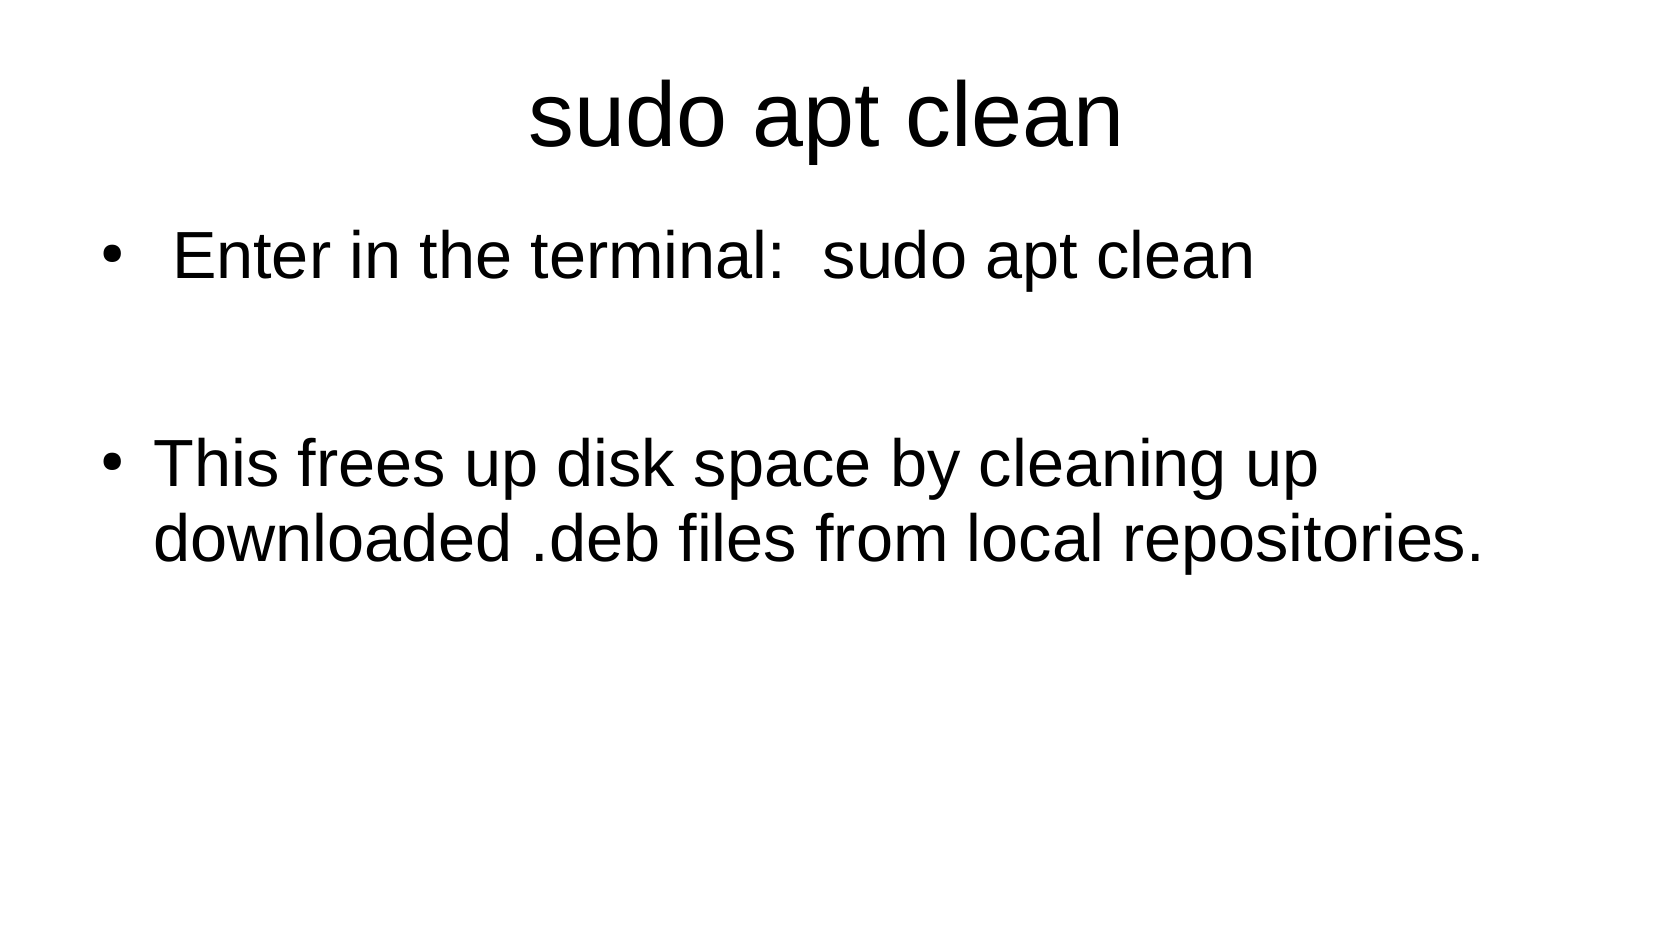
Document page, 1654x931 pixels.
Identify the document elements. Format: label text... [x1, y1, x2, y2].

list Enter in the terminal: sudo apt clean This frees up disk space by cleaning up downloaded .deb files from local repositories. [82, 217, 1571, 758]
title sudo apt clean [82, 37, 1571, 193]
